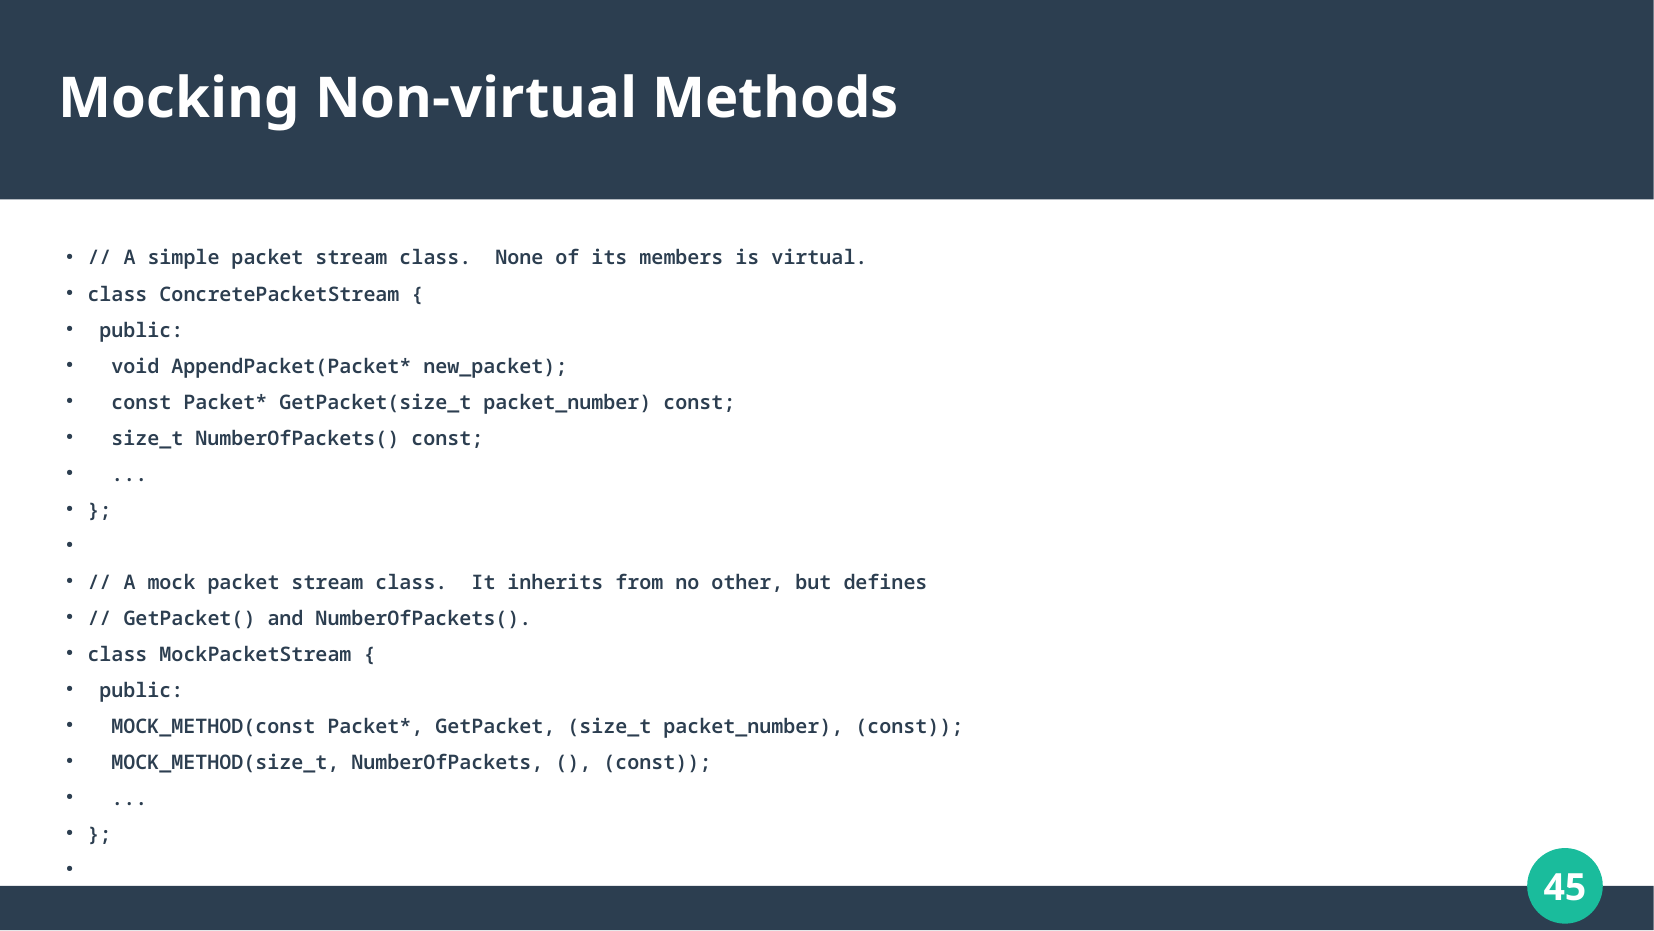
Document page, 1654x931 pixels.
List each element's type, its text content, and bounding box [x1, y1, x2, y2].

list // A simple packet stream class. None of its members is virtual. class ConcretePacketStream { public: void AppendPacket(Packet* new_packet); const Packet* GetPacket(size_t packet_number) const; size_t NumberOfPackets() const; ... }; // A mock packet stream class. It inherits from no other, but defines // GetPacket() and NumberOfPackets(). class MockPacketStream { public: MOCK_METHOD(const Packet*, GetPacket, (size_t packet_number), (const)); MOCK_METHOD(size_t, NumberOfPackets, (), (const)); ... }; [59, 243, 1595, 864]
title Mocking Non-virtual Methods [59, 37, 1595, 155]
